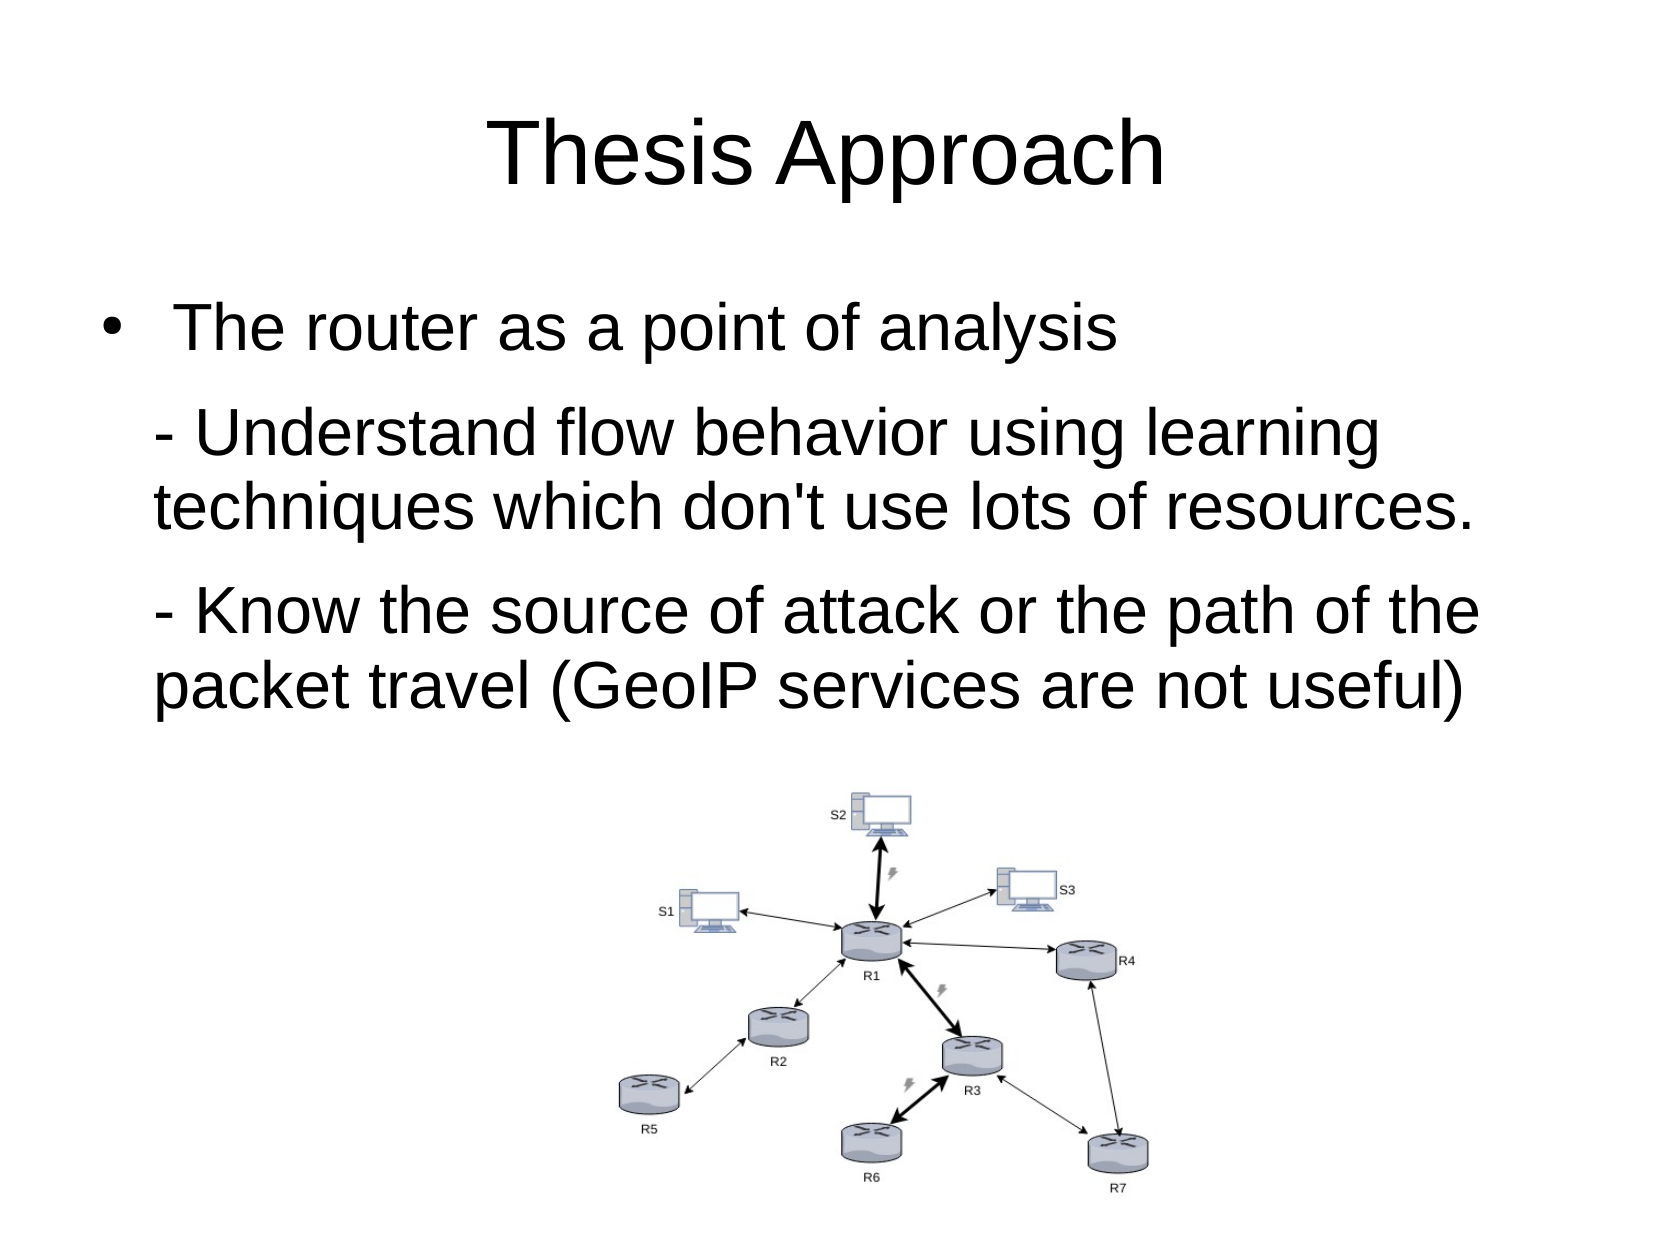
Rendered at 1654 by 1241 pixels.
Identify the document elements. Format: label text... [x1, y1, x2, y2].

title Thesis Approach [82, 49, 1571, 257]
picture [597, 770, 1171, 1216]
list The router as a point of analysis - Understand flow behavior using learning techniques which don't use lots of resources. - Know the source of attack or the path of the packet travel (GeoIP services are not useful) [82, 290, 1571, 1010]
